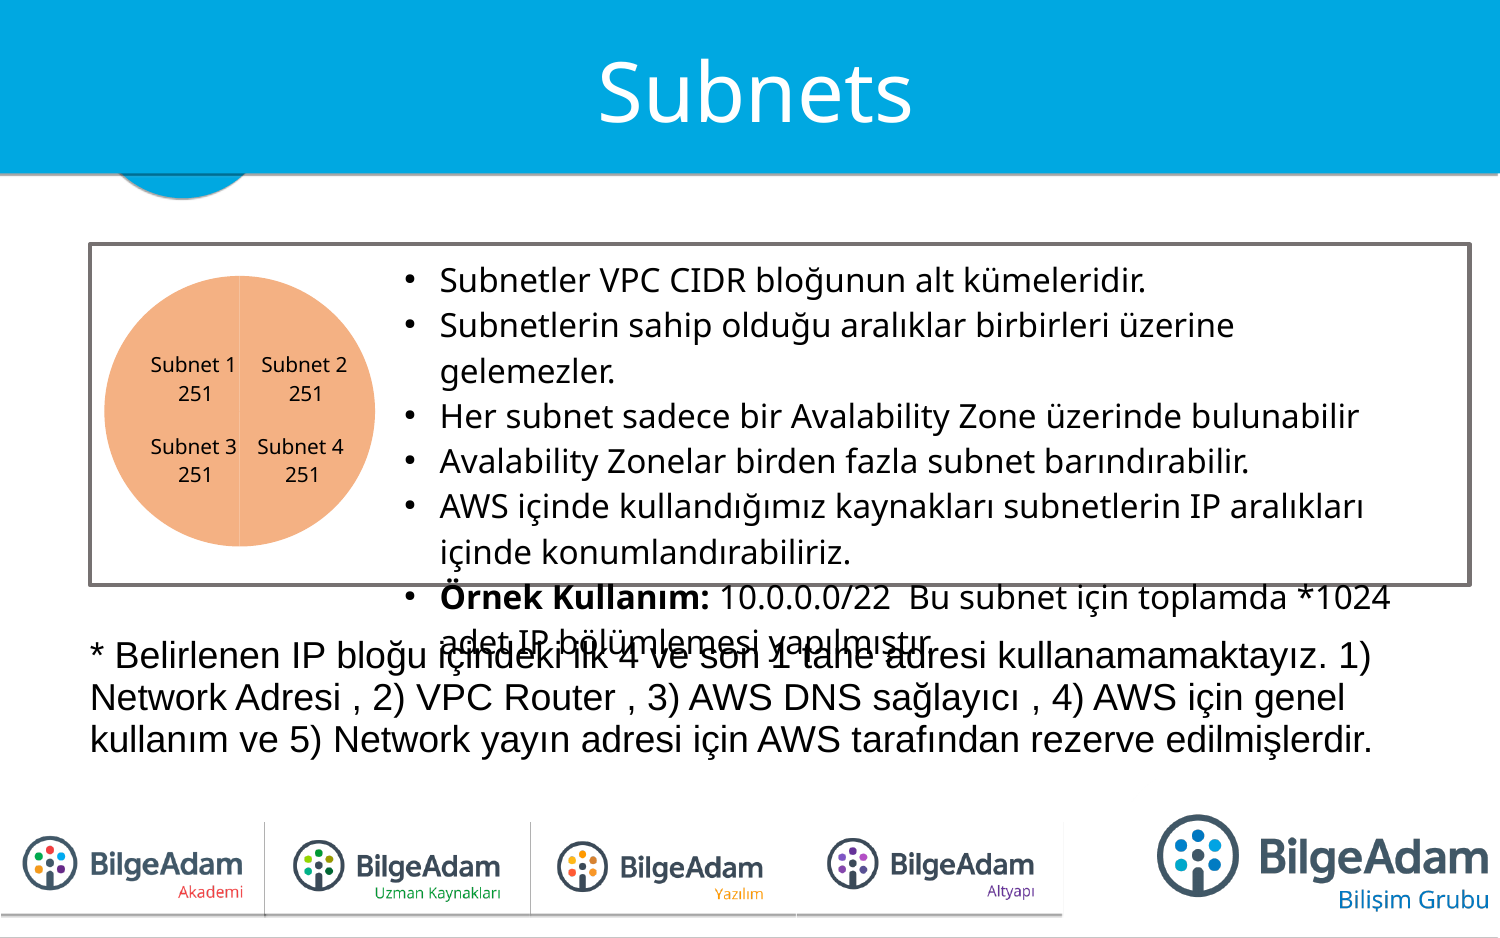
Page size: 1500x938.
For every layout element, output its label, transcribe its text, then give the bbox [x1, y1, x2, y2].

text_box Subnet 4 251 [241, 432, 344, 479]
title Subnets [88, 0, 1424, 198]
text_box Subnetler VPC CIDR bloğunun alt kümeleridir. Subnetlerin sahip olduğu aralıklar birbirleri üzerine gelemezler. Her subnet sadece bir Avalability Zone üzerinde bulunabilir Avalability Zonelar birden fazla subnet barındırabilir. AWS içinde kullandığımız kaynakları subnetlerin IP aralıkları içinde konumlandırabiliriz. Örnek Kullanım: 10.0.0.0/22 Bu subnet için toplamda *1024 adet IP bölümlemesi yapılmıştır. [389, 249, 1414, 601]
text_box Subnet 2 251 [244, 350, 356, 401]
text_box * Belirlenen IP bloğu içindeki ilk 4 ve son 1 tane adresi kullanamamaktayız. 1) Network Adresi , 2) VPC Router , 3) AWS DNS sağlayıcı , 4) AWS için genel kullanım ve 5) Network yayın adresi için AWS tarafından rezerve edilmişlerdir. [75, 627, 1456, 781]
picture [283, 805, 509, 936]
picture [547, 805, 772, 935]
picture [817, 803, 1043, 934]
picture [12, 830, 252, 903]
text_box Subnet 3 251 [134, 432, 245, 483]
picture [1141, 803, 1500, 925]
text_box Subnet 1 251 [134, 350, 244, 401]
text_box [104, 275, 376, 547]
